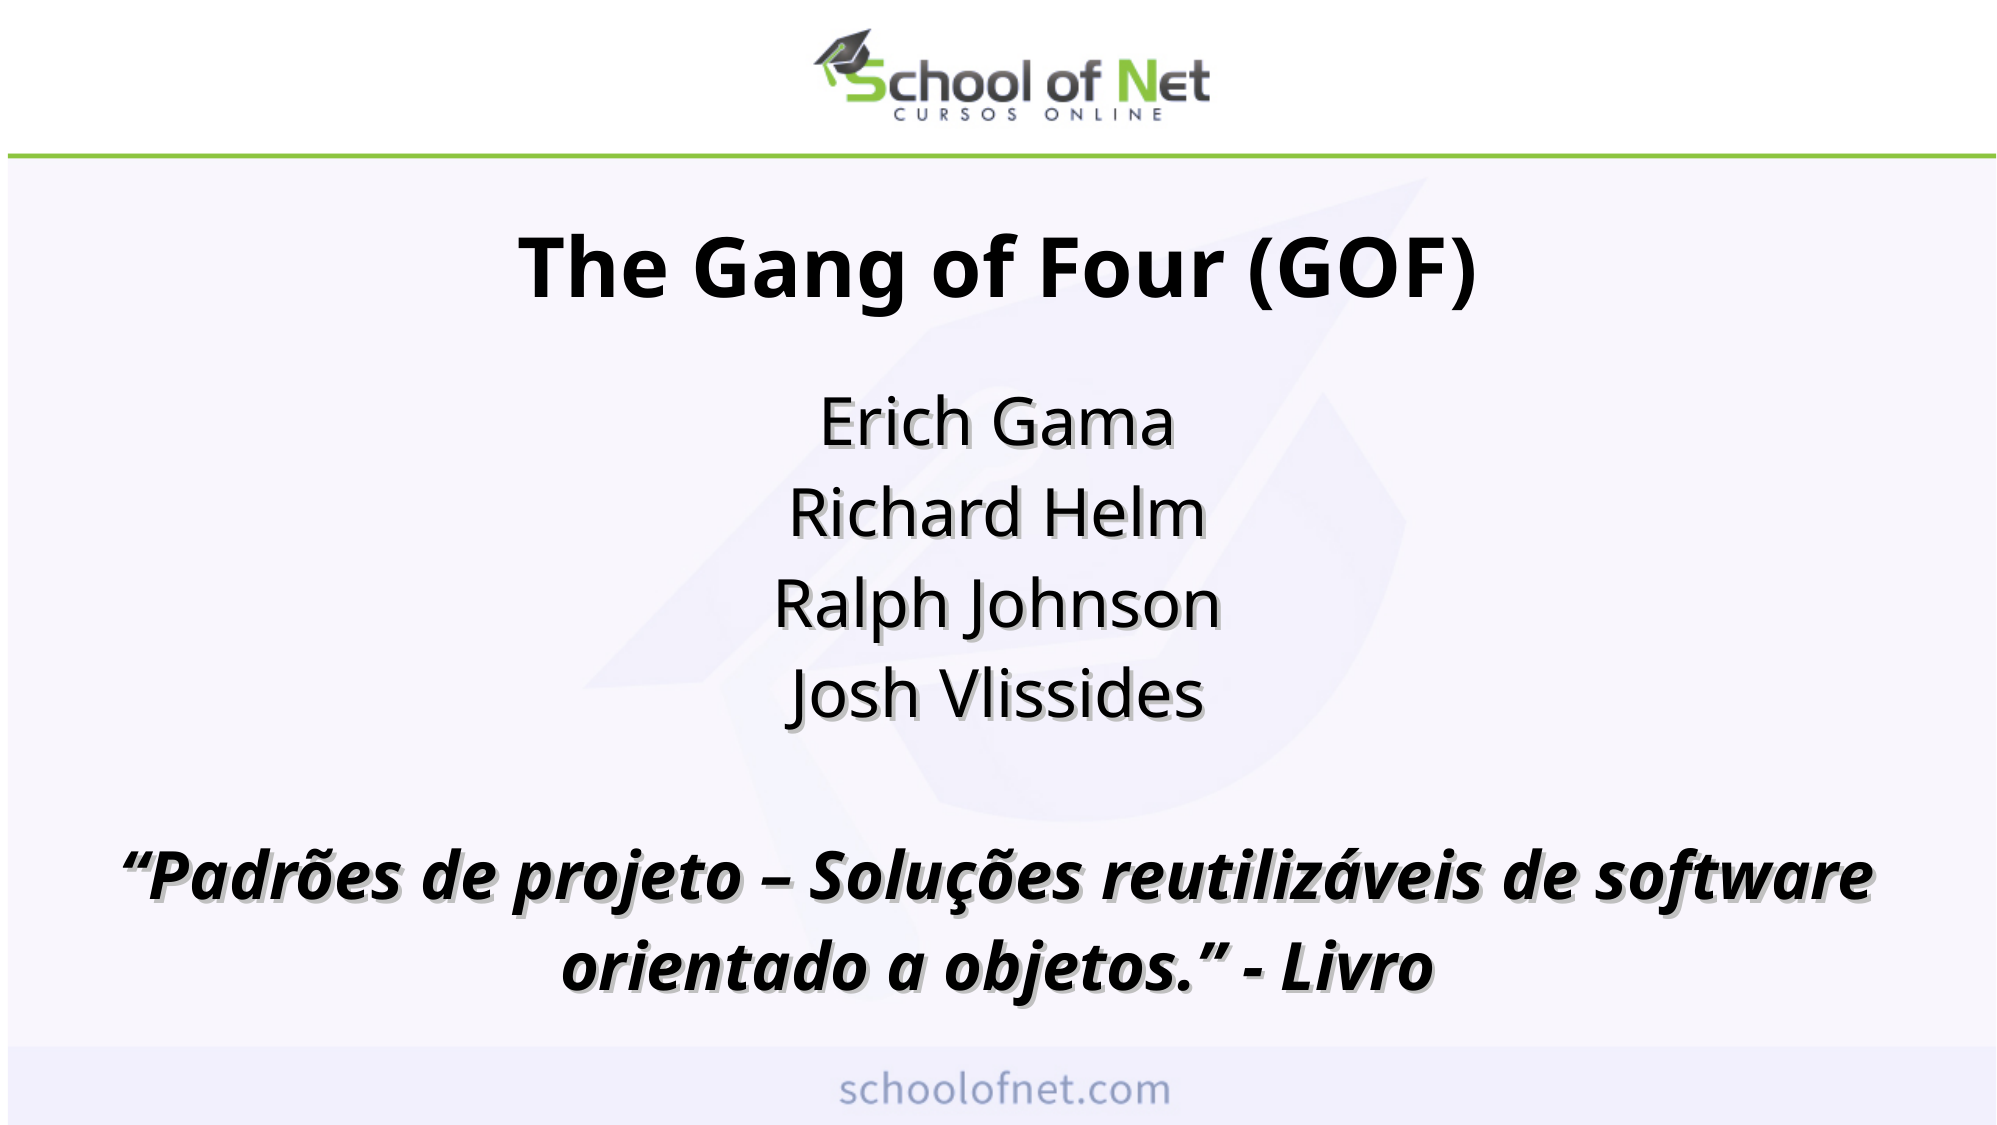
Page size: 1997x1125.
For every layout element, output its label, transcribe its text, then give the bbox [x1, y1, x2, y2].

picture [7, 5, 1997, 1125]
title The Gang of Four (GOF) [99, 171, 1897, 360]
subtitle Erich Gama Richard Helm Ralph Johnson Josh Vlissides “Padrões de projeto – Soluções reutilizáveis de software orientado a objetos.” - Livro [99, 377, 1897, 1006]
